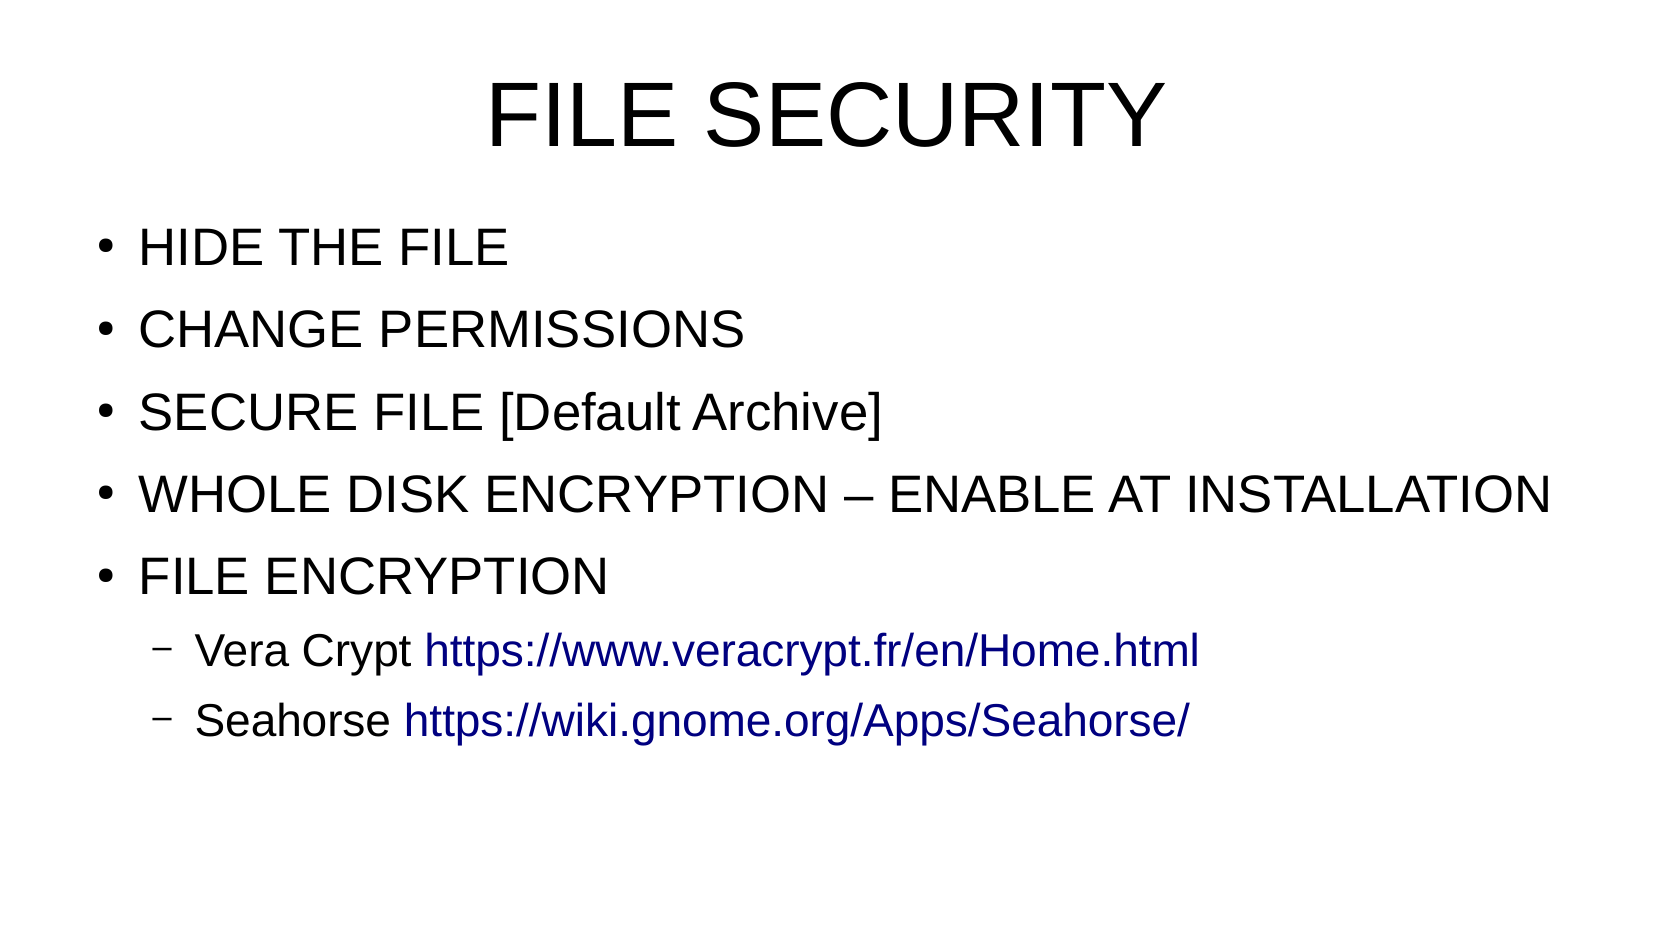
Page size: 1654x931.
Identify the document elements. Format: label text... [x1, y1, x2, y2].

title FILE SECURITY [82, 37, 1571, 193]
list HIDE THE FILE CHANGE PERMISSIONS SECURE FILE [Default Archive] WHOLE DISK ENCRYPTION – ENABLE AT INSTALLATION FILE ENCRYPTION Vera Crypt https://www.veracrypt.fr/en/Home.html Seahorse https://wiki.gnome.org/Apps/Seahorse/ [82, 217, 1571, 758]
